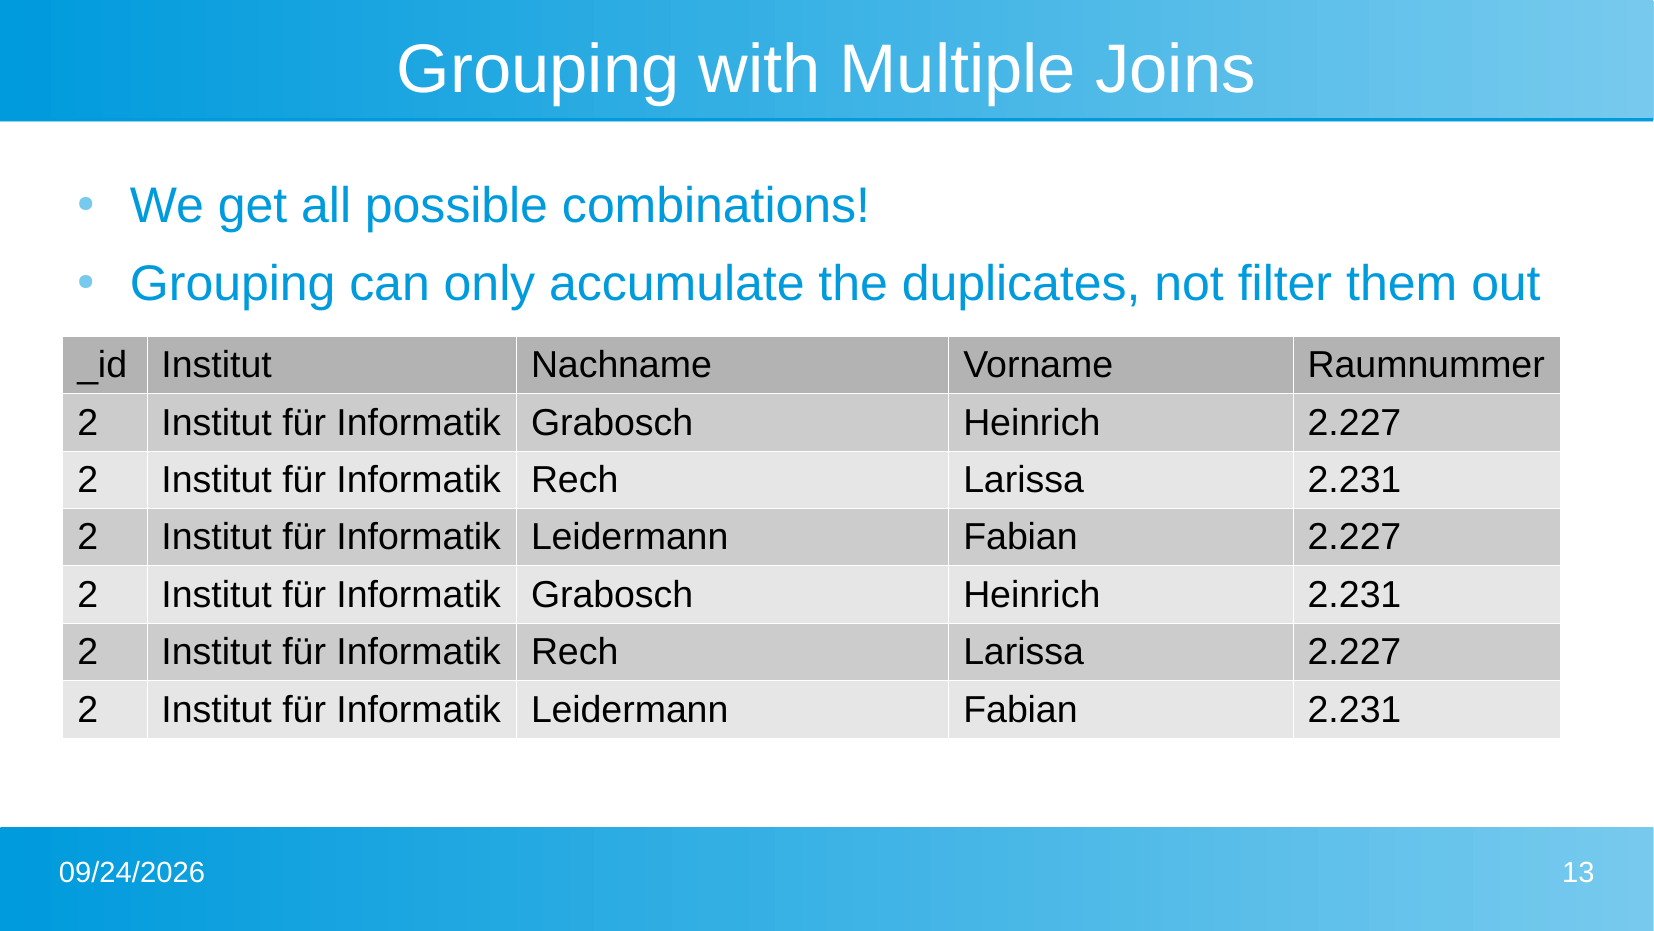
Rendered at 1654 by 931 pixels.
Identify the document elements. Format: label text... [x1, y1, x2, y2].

table_cell Fabian [949, 509, 1293, 565]
table_cell Rech [517, 452, 948, 508]
title Grouping with Multiple Joins [59, 29, 1595, 108]
table_cell Institut für Informatik [148, 394, 516, 451]
table_cell 2.231 [1294, 452, 1560, 508]
table_cell 2 [63, 394, 147, 451]
table_cell Larissa [949, 624, 1293, 680]
table_cell 2 [63, 509, 147, 565]
table_cell Fabian [949, 681, 1293, 738]
table_cell 2 [63, 624, 147, 680]
table_cell 2 [63, 566, 147, 623]
table_cell Leidermann [517, 509, 948, 565]
table_header Nachname [517, 337, 948, 393]
table_cell Larissa [949, 452, 1293, 508]
table_header _id [63, 337, 147, 393]
table_cell Grabosch [517, 566, 948, 623]
table_cell 2 [63, 681, 147, 738]
table_cell 2 [63, 452, 147, 508]
table_cell Heinrich [949, 566, 1293, 623]
table_cell Grabosch [517, 394, 948, 451]
table_header Institut [148, 337, 516, 393]
table_cell Institut für Informatik [148, 509, 516, 565]
table_cell 2.231 [1294, 566, 1560, 623]
table_cell Institut für Informatik [148, 452, 516, 508]
table_cell Rech [517, 624, 948, 680]
table_cell 2.231 [1294, 681, 1560, 738]
table_cell 2.227 [1294, 624, 1560, 680]
table_cell Heinrich [949, 394, 1293, 451]
table_cell Institut für Informatik [148, 566, 516, 623]
list We get all possible combinations! Grouping can only accumulate the duplicates, not filter them out [59, 177, 1595, 768]
table_cell 2.227 [1294, 394, 1560, 451]
table_header Vorname [949, 337, 1293, 393]
table_cell Institut für Informatik [148, 681, 516, 738]
table_cell Institut für Informatik [148, 624, 516, 680]
table_header Raumnummer [1294, 337, 1560, 393]
table_cell 2.227 [1294, 509, 1560, 565]
table_cell Leidermann [517, 681, 948, 738]
